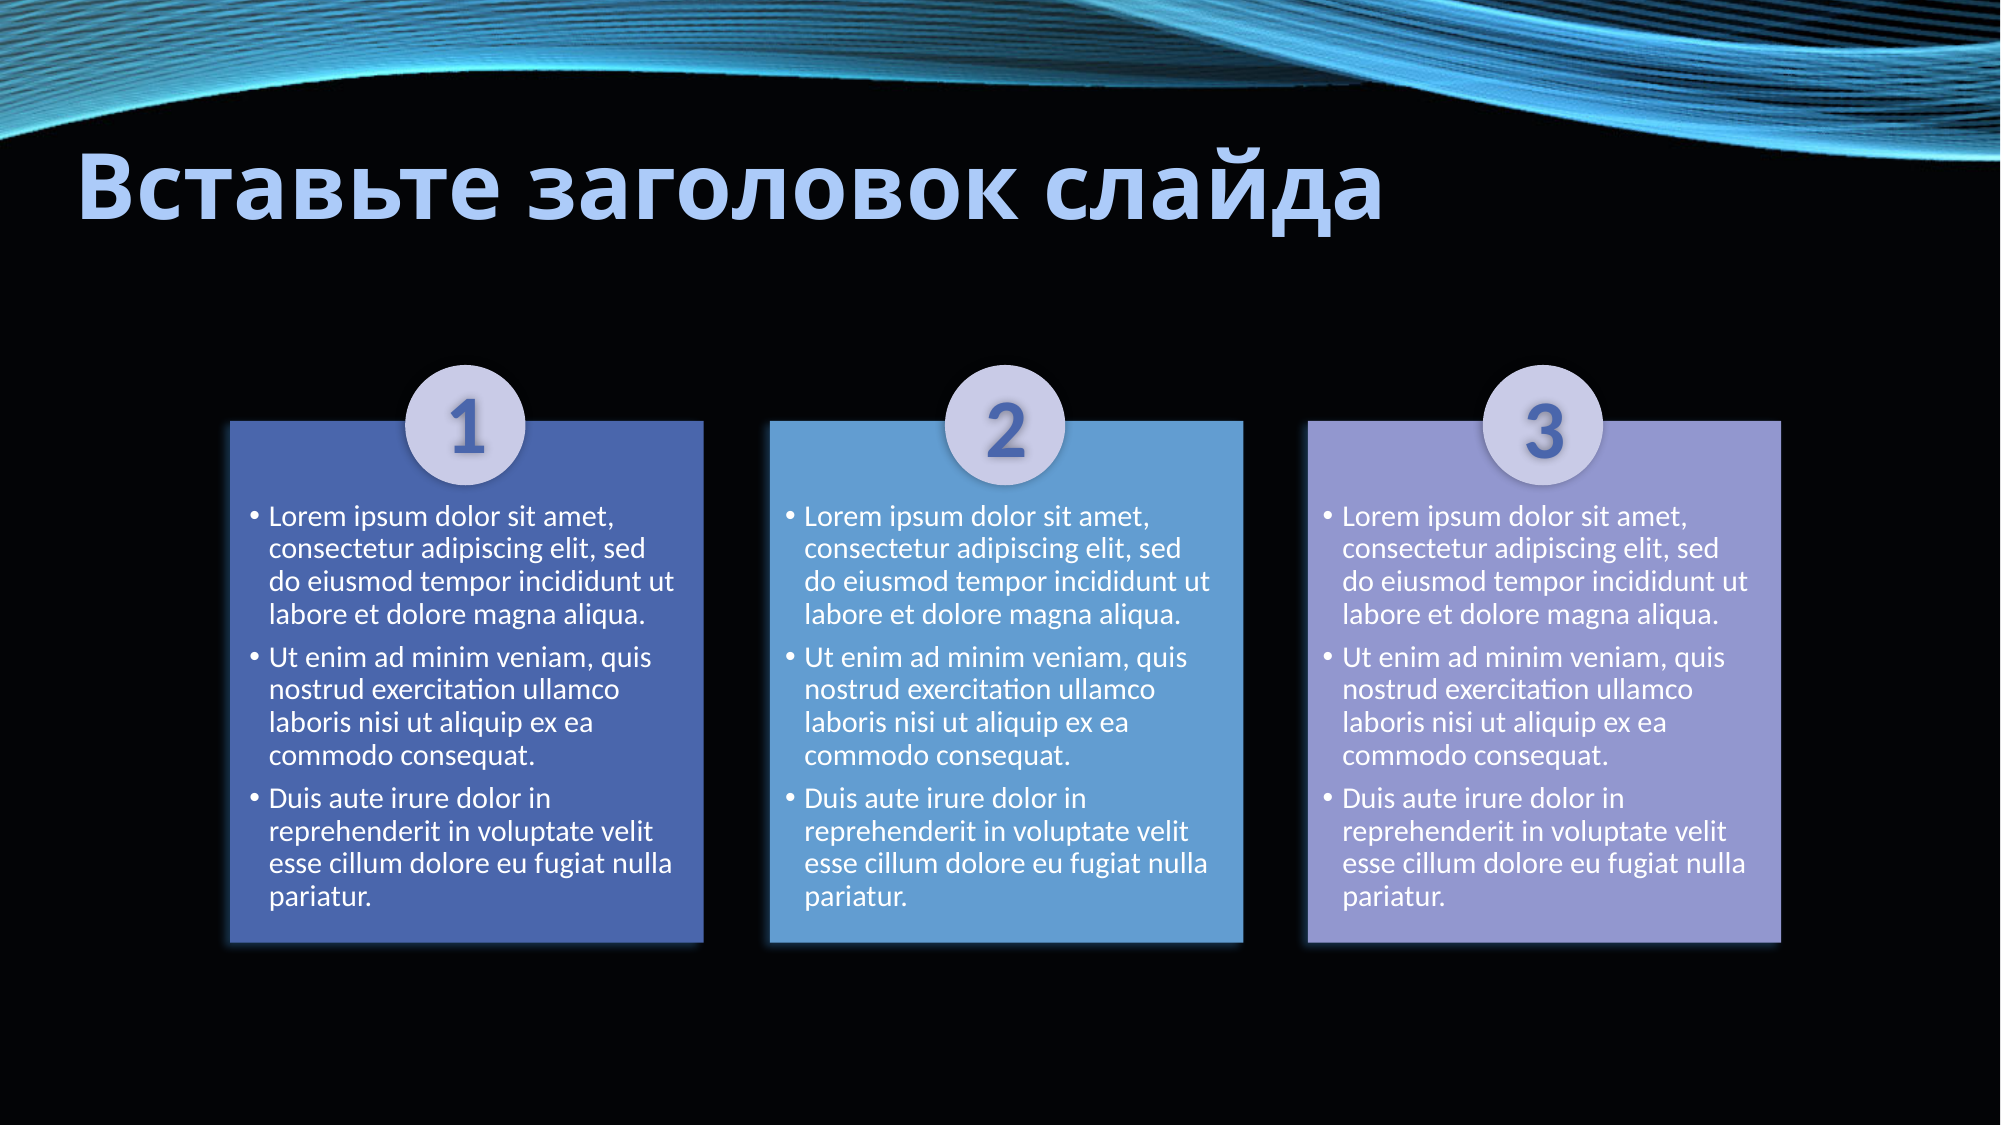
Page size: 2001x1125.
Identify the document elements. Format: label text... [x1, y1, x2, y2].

text_box Lorem ipsum dolor sit amet, consectetur adipiscing elit, sed do eiusmod tempor incididunt ut labore et dolore magna aliqua. Ut enim ad minim veniam, quis nostrud exercitation ullamco laboris nisi ut aliquip ex ea commodo consequat. Duis aute irure dolor in reprehenderit in voluptate velit esse cillum dolore eu fugiat nulla pariatur. [769, 492, 1231, 931]
text_box [230, 415, 704, 943]
text_box 2 [946, 366, 1067, 482]
text_box 1 [406, 362, 528, 478]
title Вставьте заголовок слайда [59, 81, 1916, 299]
text_box [769, 413, 1244, 943]
picture [0, 0, 2001, 1125]
text_box [1307, 413, 1782, 943]
text_box 3 [1484, 367, 1605, 483]
text_box Lorem ipsum dolor sit amet, consectetur adipiscing elit, sed do eiusmod tempor incididunt ut labore et dolore magna aliqua. Ut enim ad minim veniam, quis nostrud exercitation ullamco laboris nisi ut aliquip ex ea commodo consequat. Duis aute irure dolor in reprehenderit in voluptate velit esse cillum dolore eu fugiat nulla pariatur. [1307, 492, 1769, 931]
text_box Lorem ipsum dolor sit amet, consectetur adipiscing elit, sed do eiusmod tempor incididunt ut labore et dolore magna aliqua. Ut enim ad minim veniam, quis nostrud exercitation ullamco laboris nisi ut aliquip ex ea commodo consequat. Duis aute irure dolor in reprehenderit in voluptate velit esse cillum dolore eu fugiat nulla pariatur. [234, 492, 696, 931]
